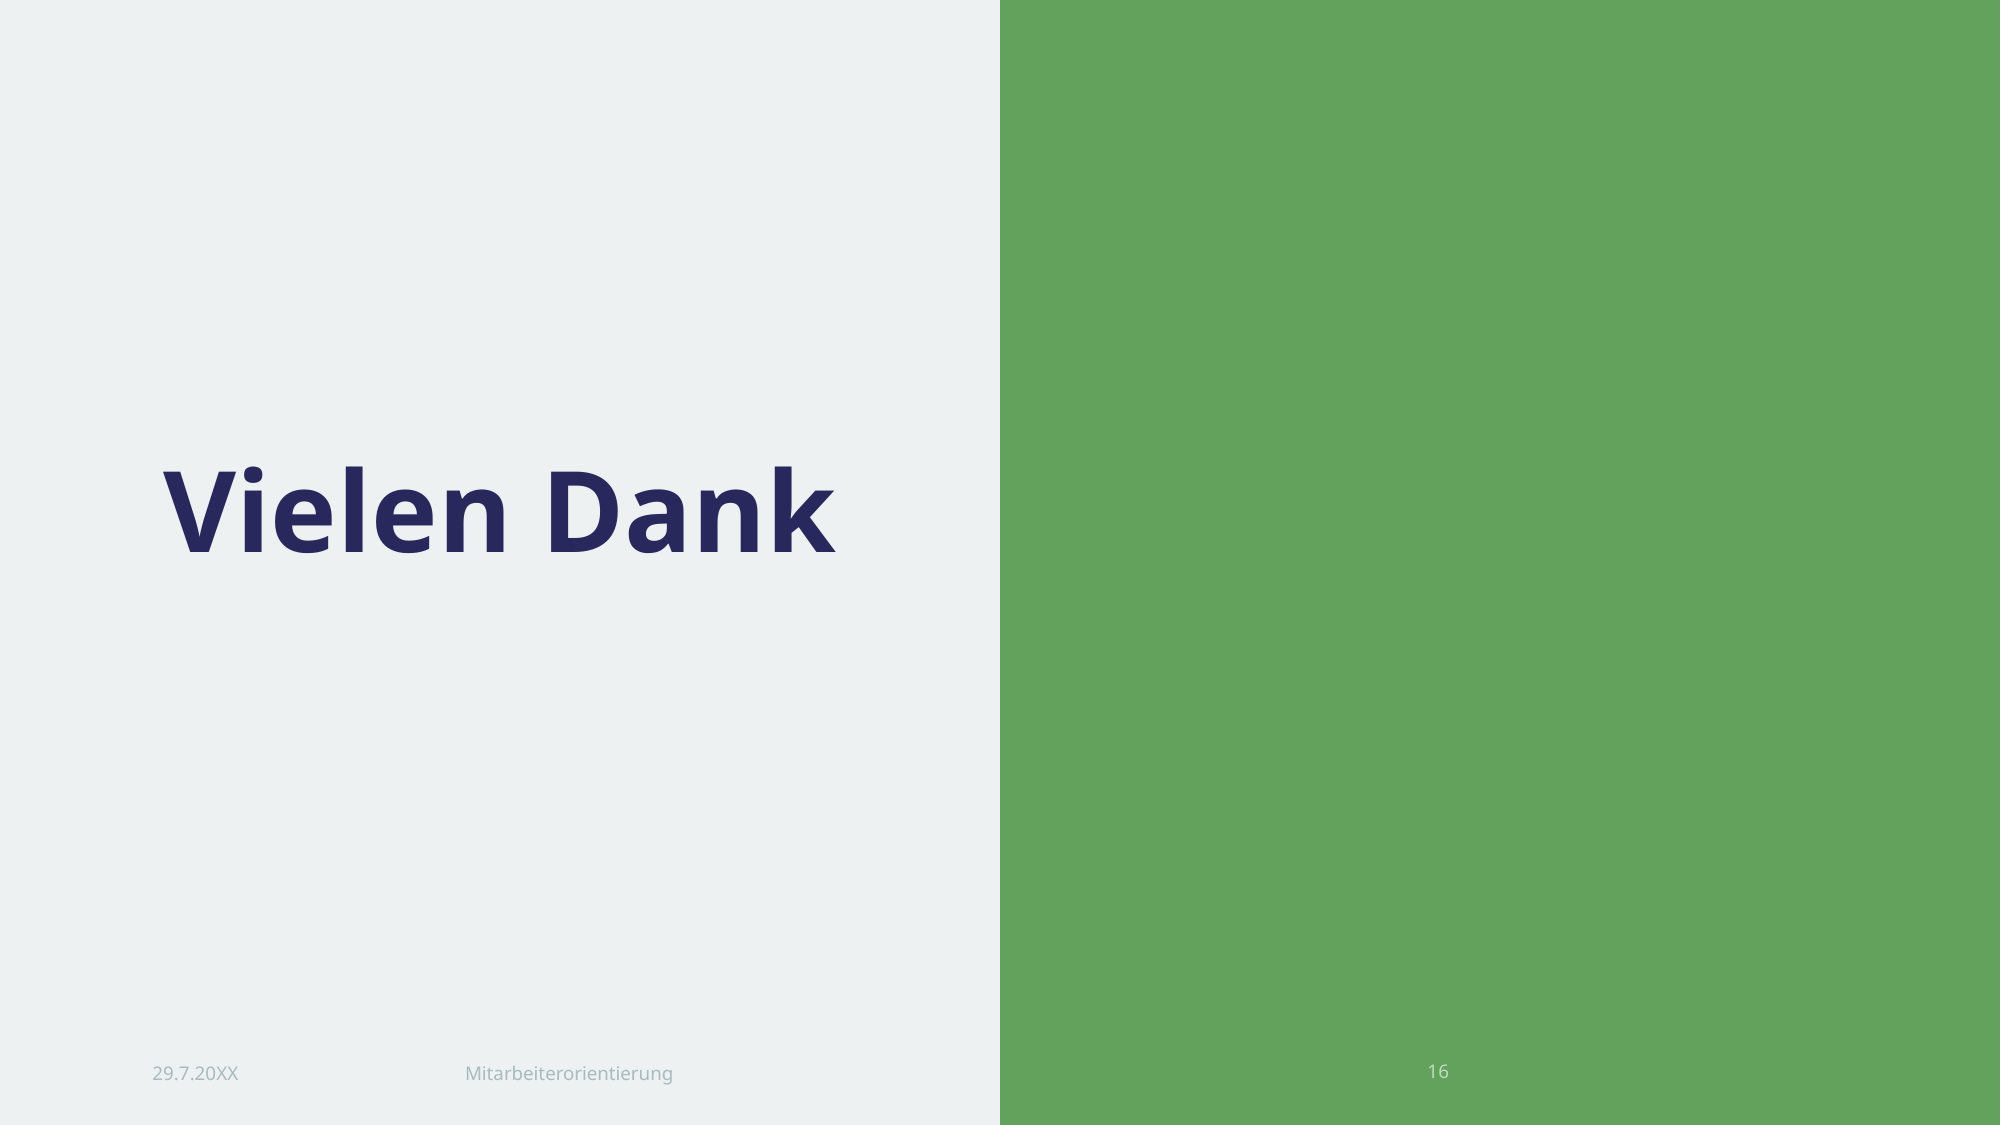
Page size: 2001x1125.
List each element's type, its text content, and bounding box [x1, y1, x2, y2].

text_box Mitarbeiterorientierung [450, 1042, 863, 1103]
text_box [1412, 1042, 1863, 1103]
title Vielen Dank [137, 379, 863, 652]
text_box 29.7.20XX [137, 1042, 406, 1103]
